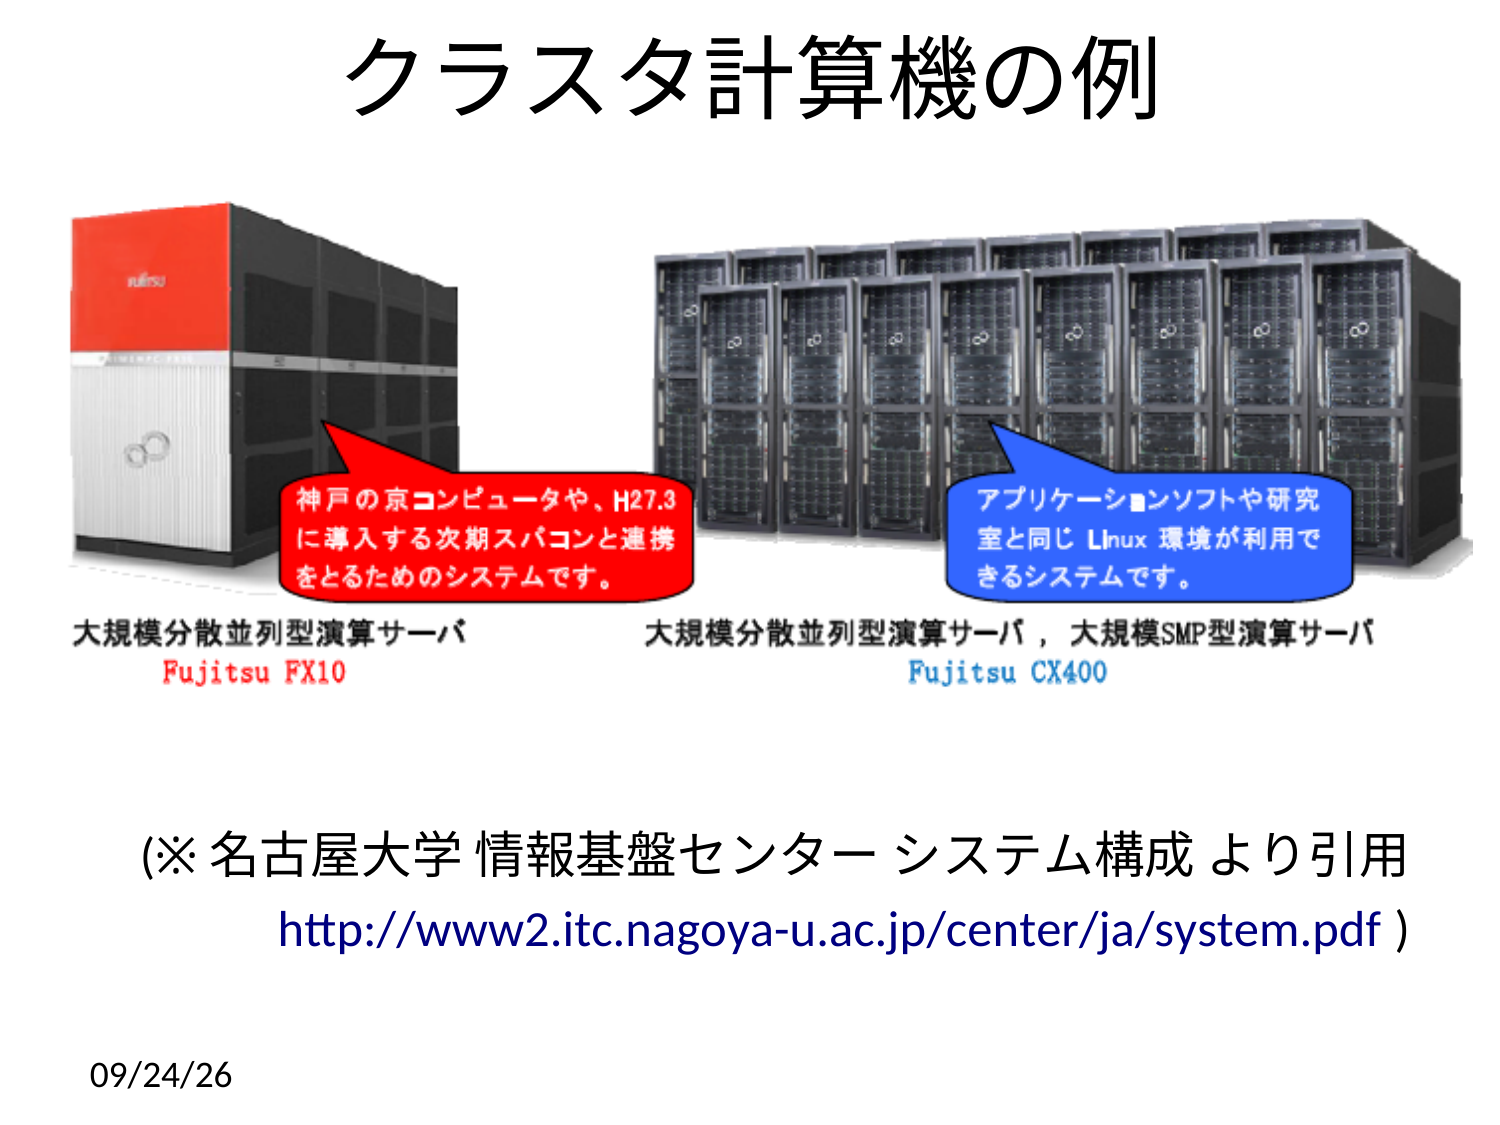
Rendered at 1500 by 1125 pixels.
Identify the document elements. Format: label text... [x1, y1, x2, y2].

picture [47, 188, 1473, 697]
list (※ 名古屋大学 情報基盤センター システム構成 より引用 http://www2.itc.nagoya-u.ac.jp/center/ja/system.pdf ) [75, 814, 1426, 1006]
title クラスタ計算機の例 [75, 12, 1426, 139]
